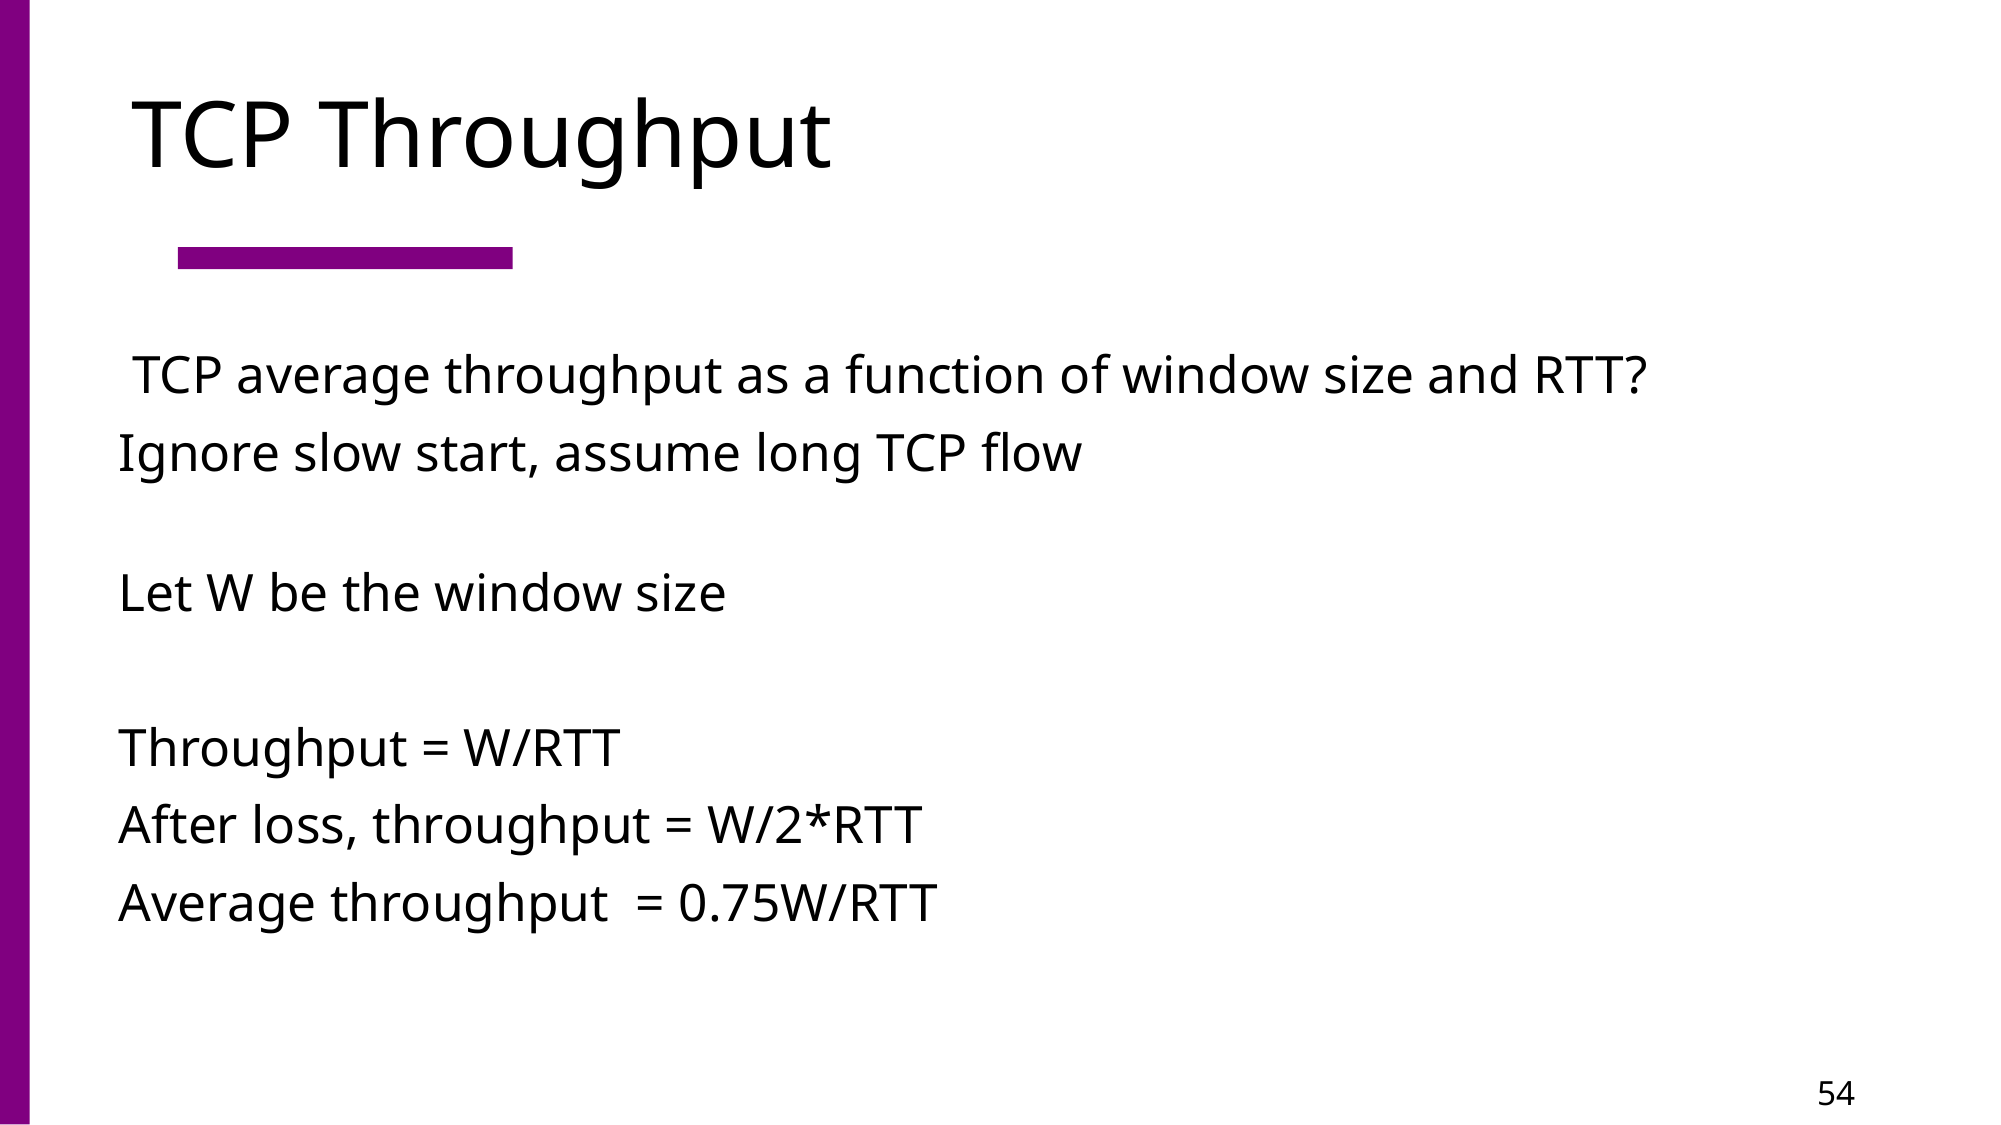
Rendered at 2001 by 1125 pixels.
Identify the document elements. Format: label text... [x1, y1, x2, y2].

list TCP average throughput as a function of window size and RTT? Ignore slow start, assume long TCP flow Let W be the window size Throughput = W/RTT After loss, throughput = W/2*RTT Average throughput = 0.75W/RTT [103, 334, 1981, 946]
title TCP Throughput [116, 37, 1817, 225]
